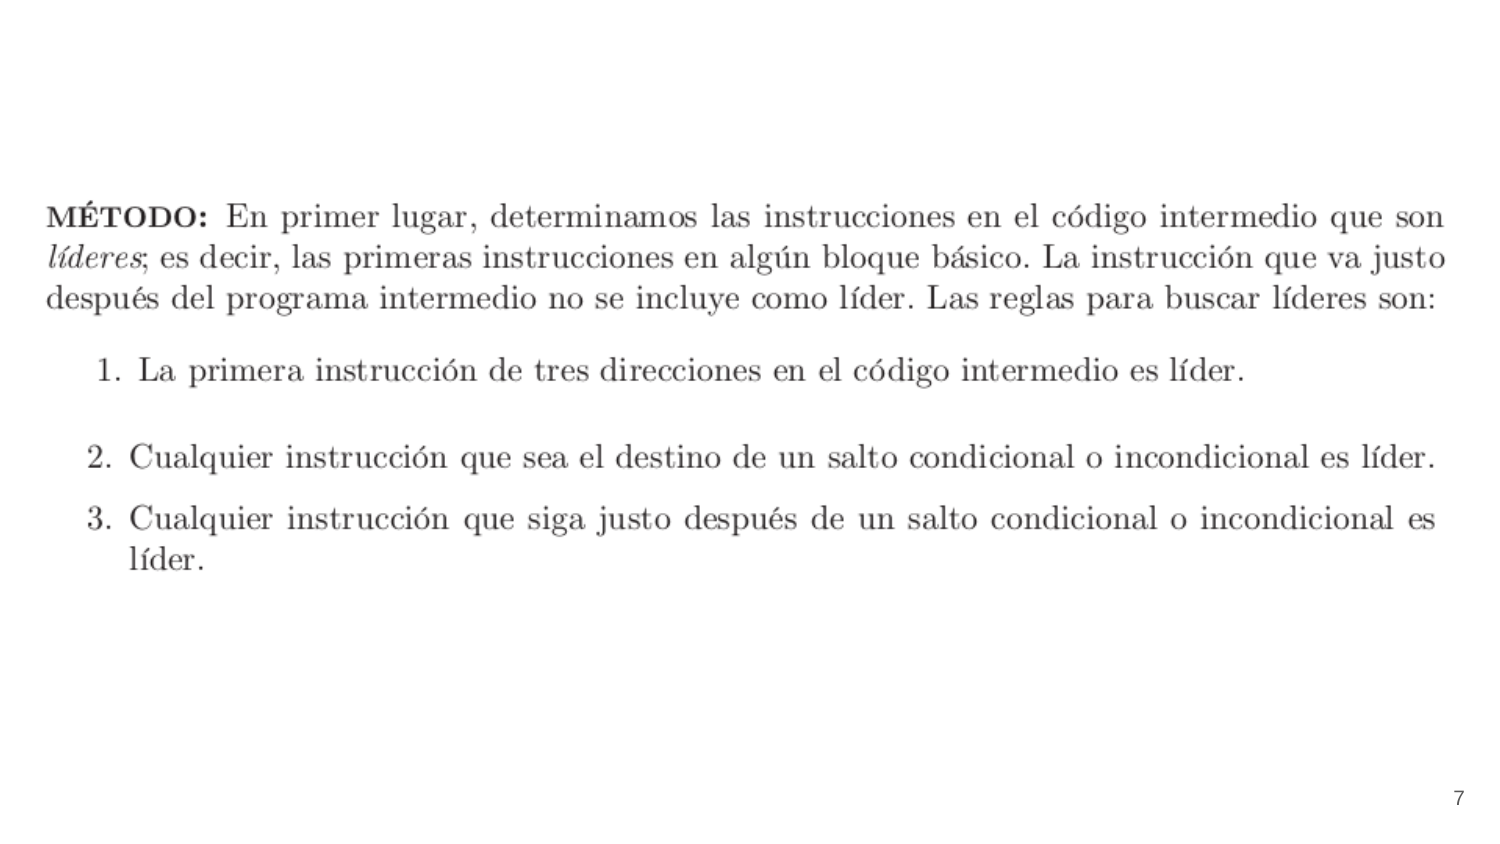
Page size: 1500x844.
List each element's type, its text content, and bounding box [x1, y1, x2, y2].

slide_number <number> [1389, 764, 1480, 830]
picture [18, 188, 1482, 579]
